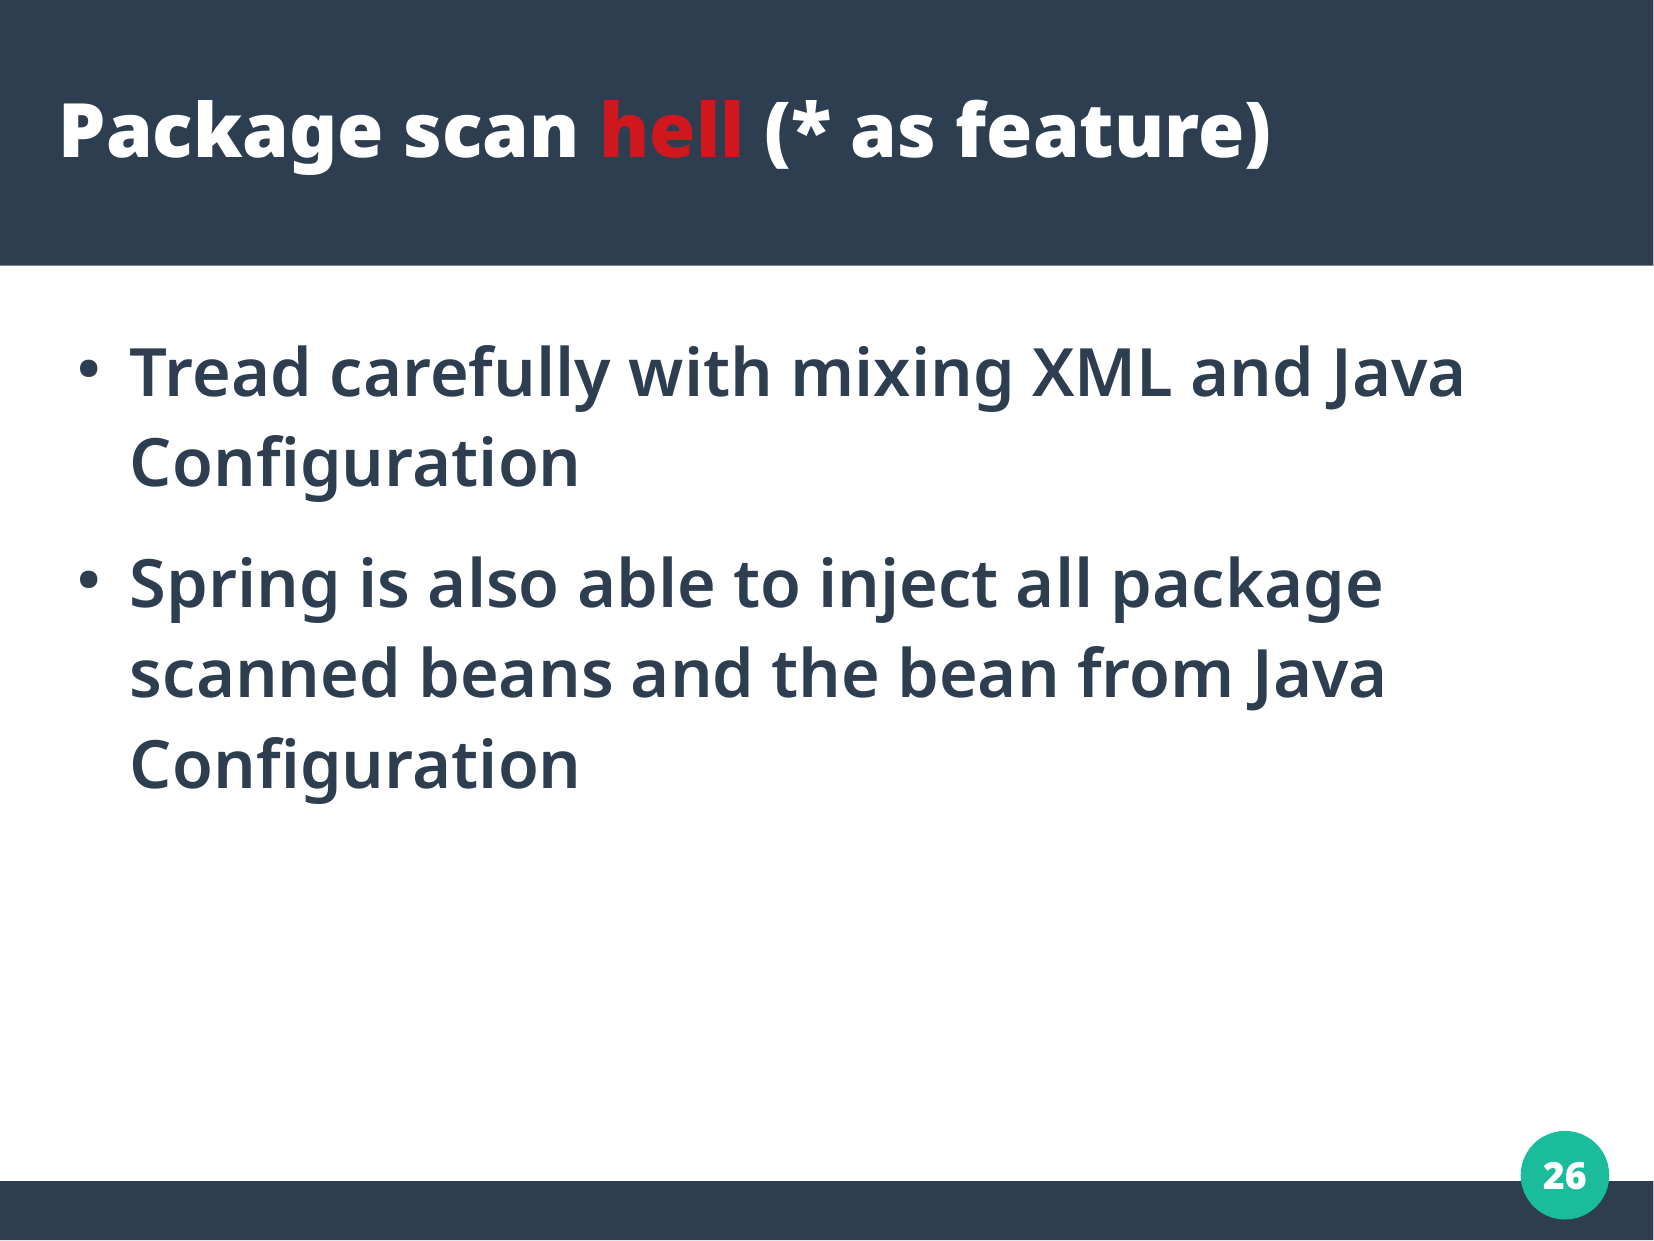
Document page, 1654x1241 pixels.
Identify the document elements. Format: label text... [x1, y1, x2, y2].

title Package scan hell (* as feature) [59, 49, 1595, 207]
list Tread carefully with mixing XML and Java Configuration Spring is also able to inject all package scanned beans and the bean from Java Configuration [59, 324, 1595, 1152]
